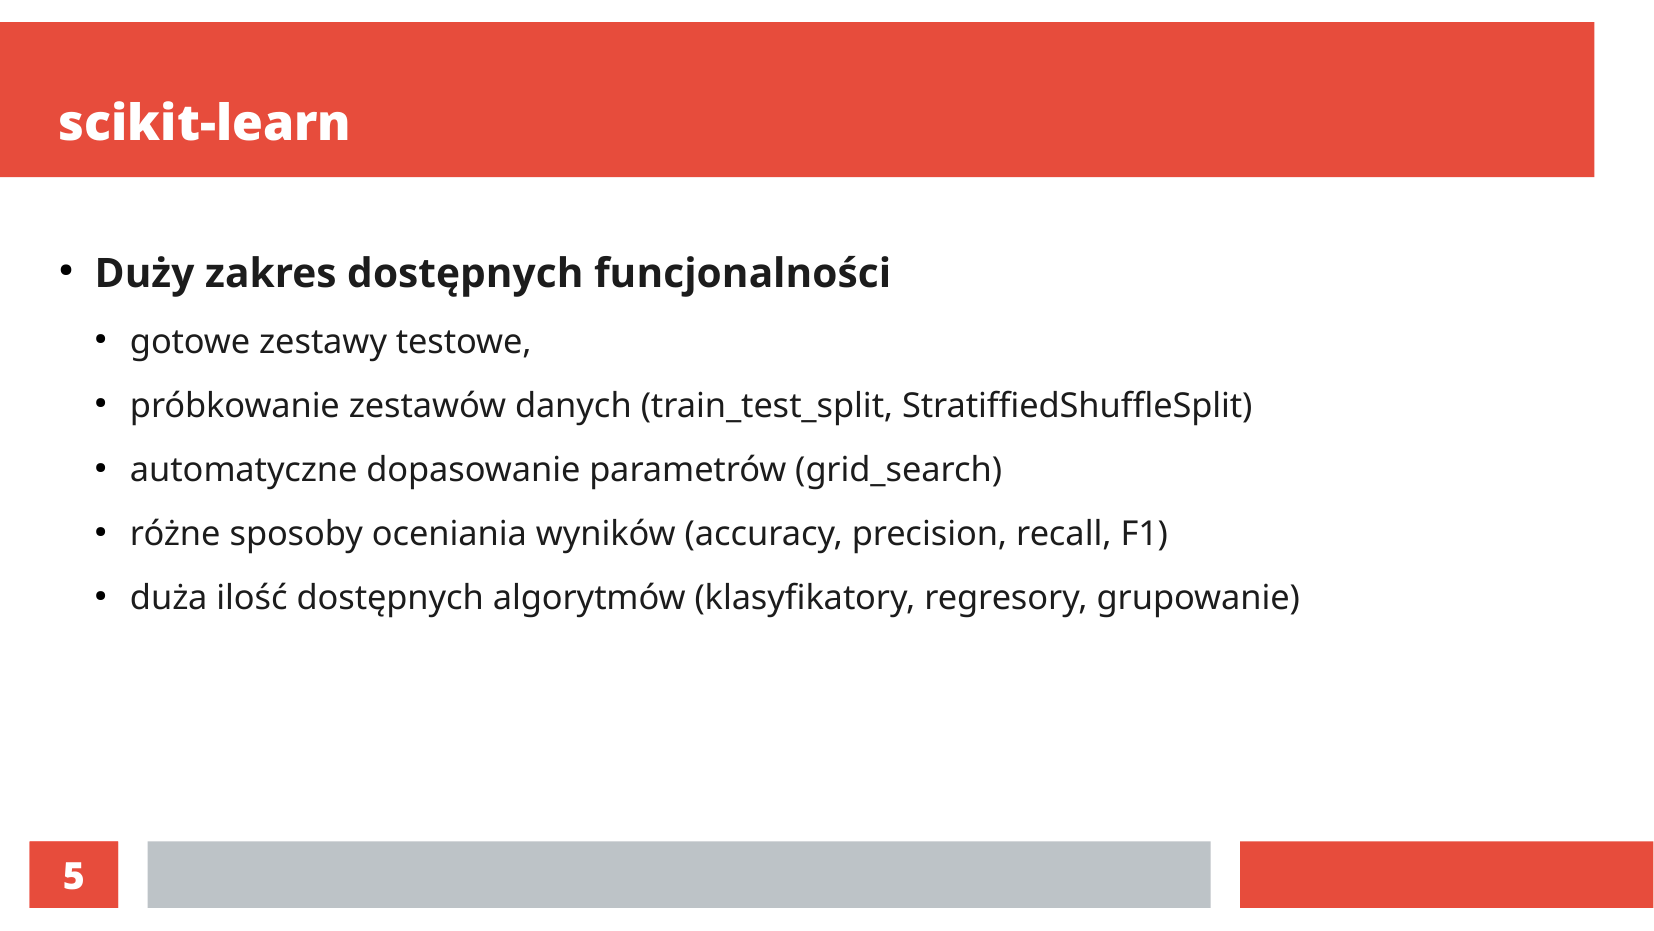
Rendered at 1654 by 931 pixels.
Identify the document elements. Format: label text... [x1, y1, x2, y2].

list Duży zakres dostępnych funcjonalności gotowe zestawy testowe, próbkowanie zestawów danych (train_test_split, StratiffiedShuffleSplit) automatyczne dopasowanie parametrów (grid_search) różne sposoby oceniania wyników (accuracy, precision, recall, F1) duża ilość dostępnych algorytmów (klasyfikatory, regresory, grupowanie) [59, 243, 1565, 820]
title scikit-learn [59, 44, 1595, 156]
